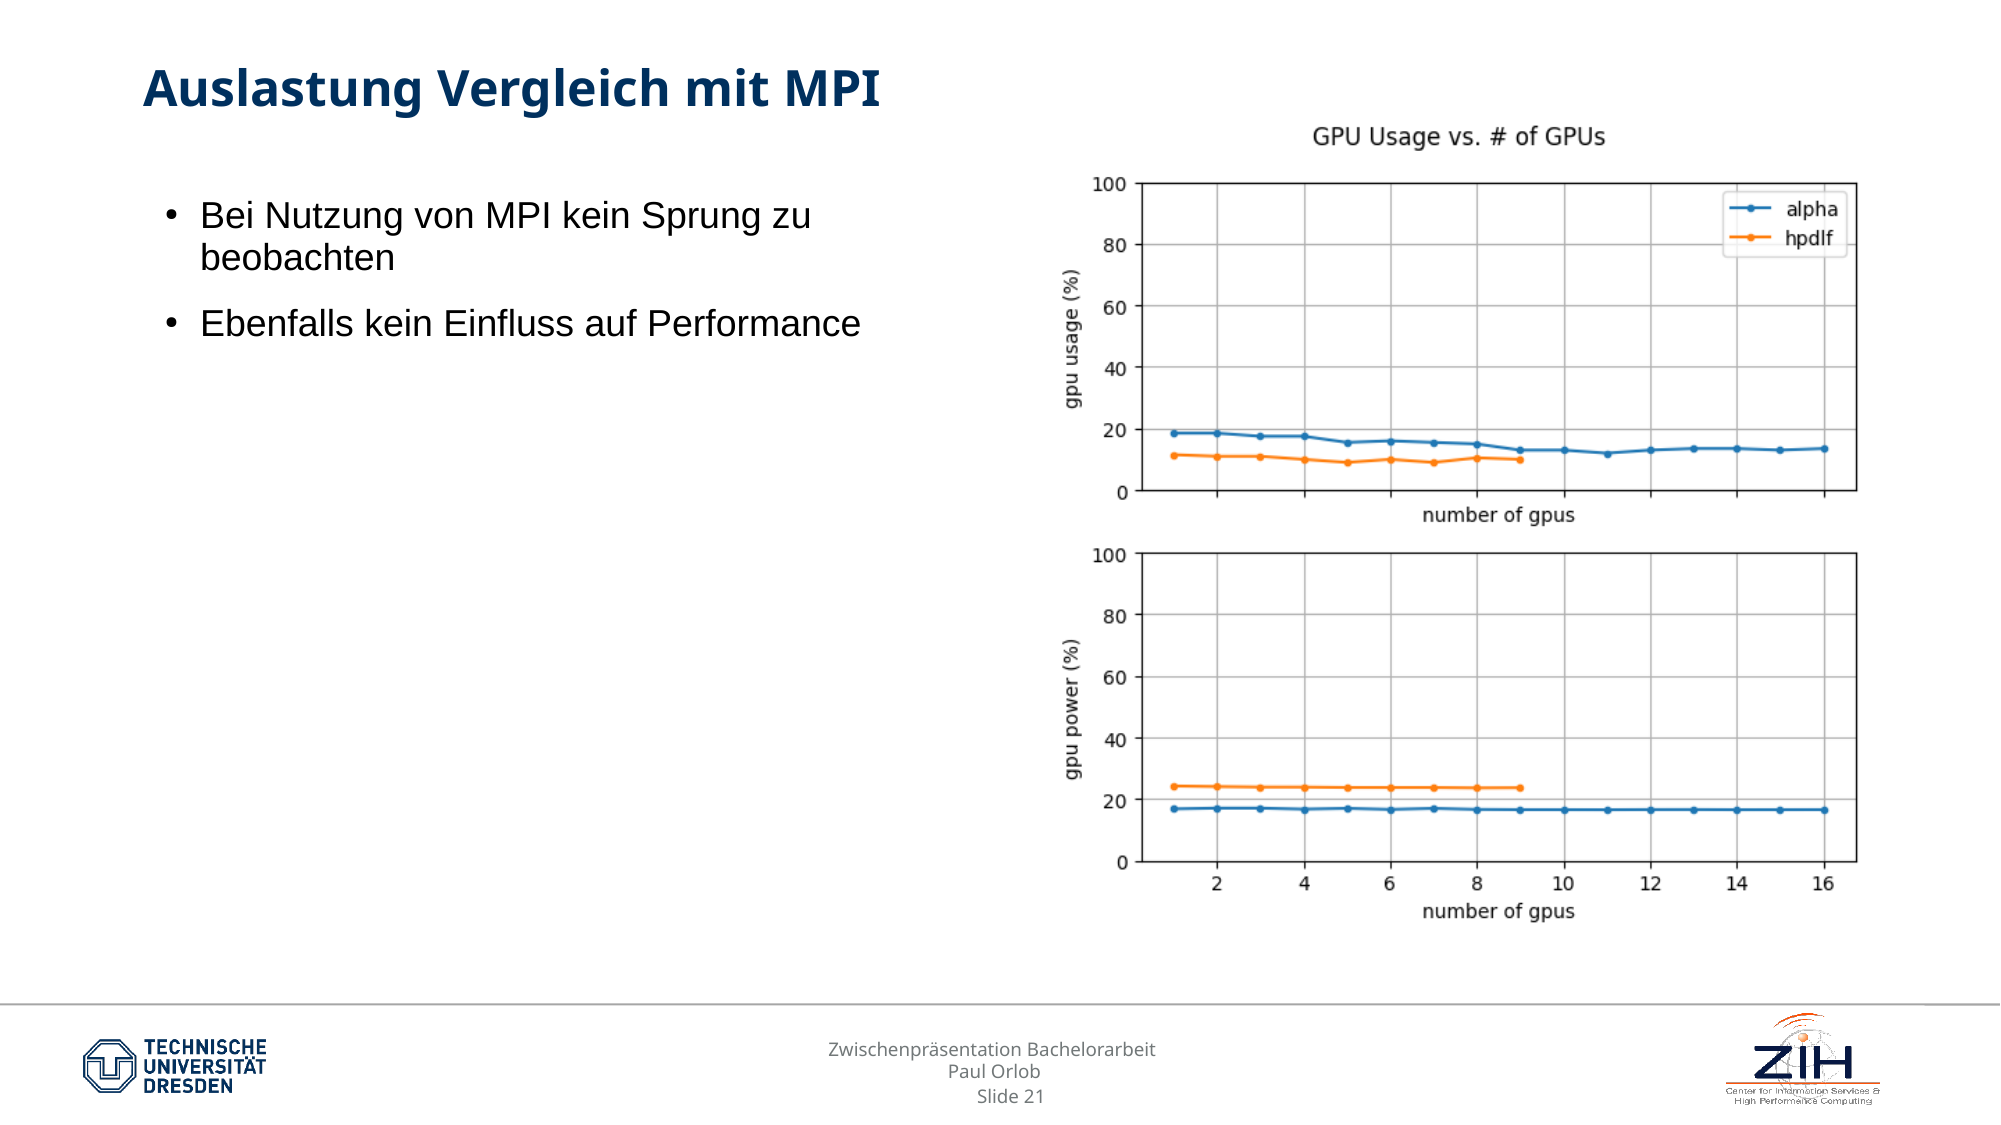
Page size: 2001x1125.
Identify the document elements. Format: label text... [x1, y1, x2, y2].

picture [1726, 1013, 1880, 1105]
picture [83, 1039, 266, 1093]
title Auslastung Vergleich mit MPI [143, 56, 1880, 169]
picture [1050, 112, 1870, 935]
text_box Bei Nutzung von MPI kein Sprung zu beobachten Ebenfalls kein Einfluss auf Performance [150, 187, 976, 353]
